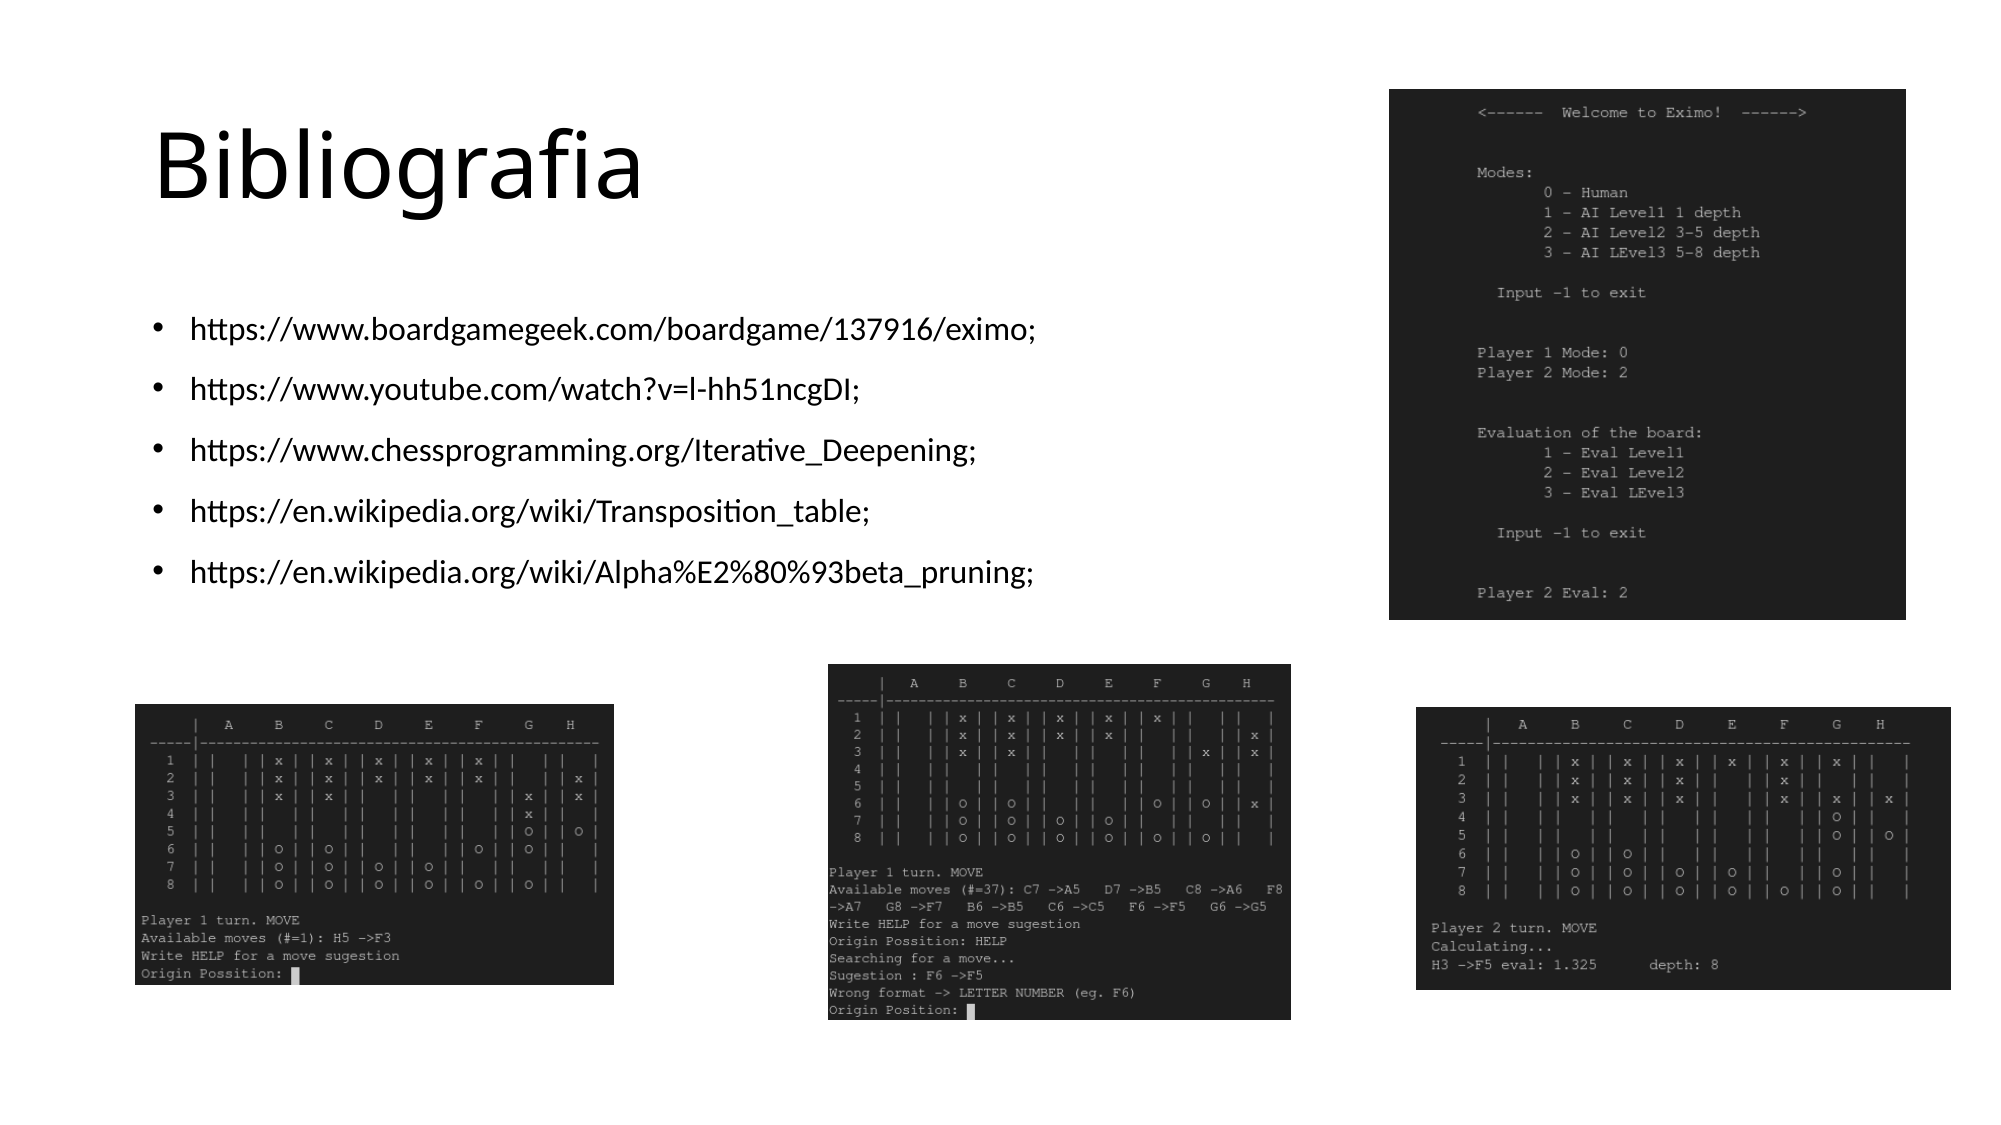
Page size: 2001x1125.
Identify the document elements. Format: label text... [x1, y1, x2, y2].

title Bibliografia [137, 59, 1863, 278]
list https://www.boardgamegeek.com/boardgame/137916/eximo; https://www.youtube.com/watch?v=l-hh51ncgDI; https://www.chessprogramming.org/Iterative_Deepening; https://en.wikipedia.org/wiki/Transposition_table; https://en.wikipedia.org/wiki/Alpha%E2%80%93beta_pruning; [137, 299, 1863, 1014]
picture [828, 664, 1291, 1021]
picture [1389, 89, 1906, 620]
picture [135, 704, 614, 985]
picture [1416, 707, 1951, 991]
